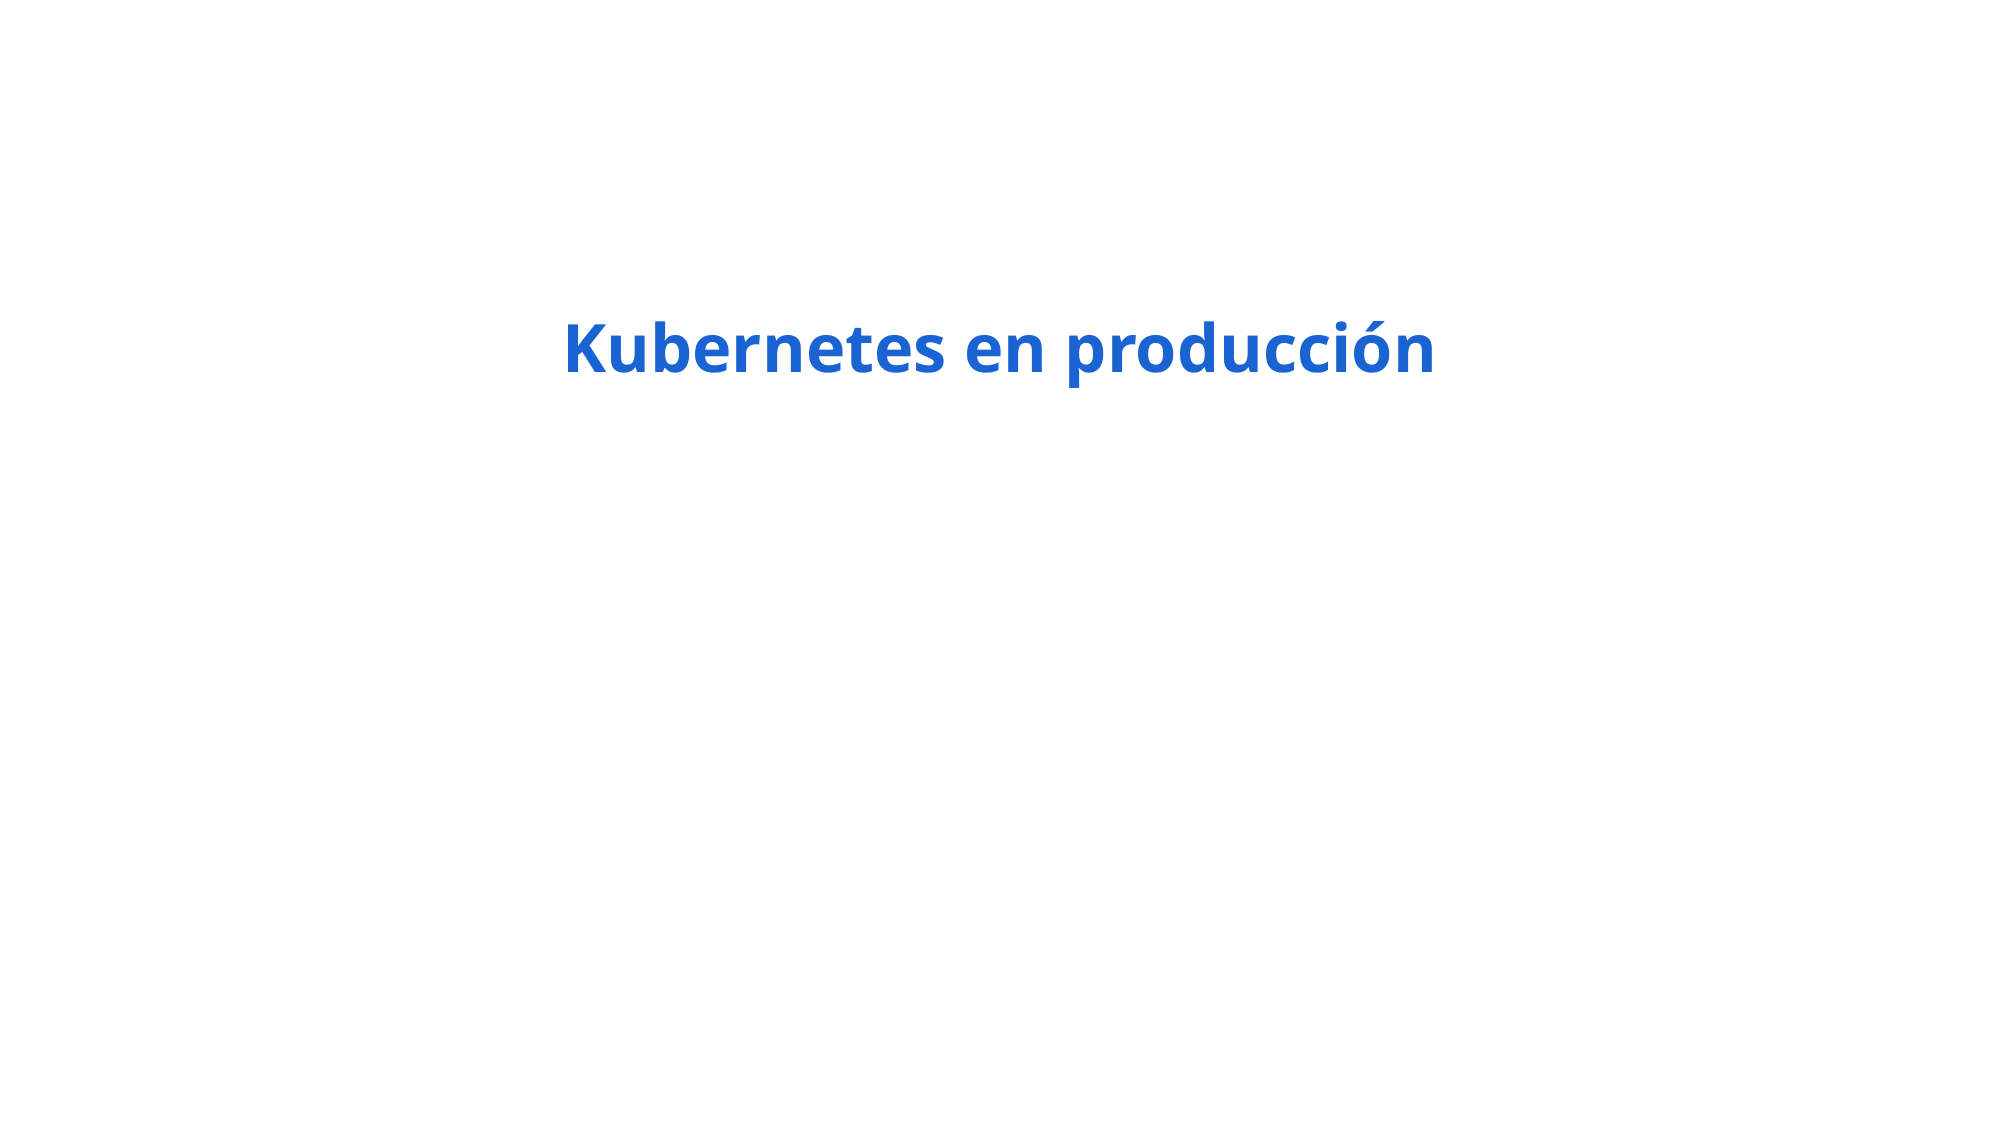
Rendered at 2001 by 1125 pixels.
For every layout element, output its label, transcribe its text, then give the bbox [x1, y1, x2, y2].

text_box Kubernetes en producción [149, 248, 1851, 485]
